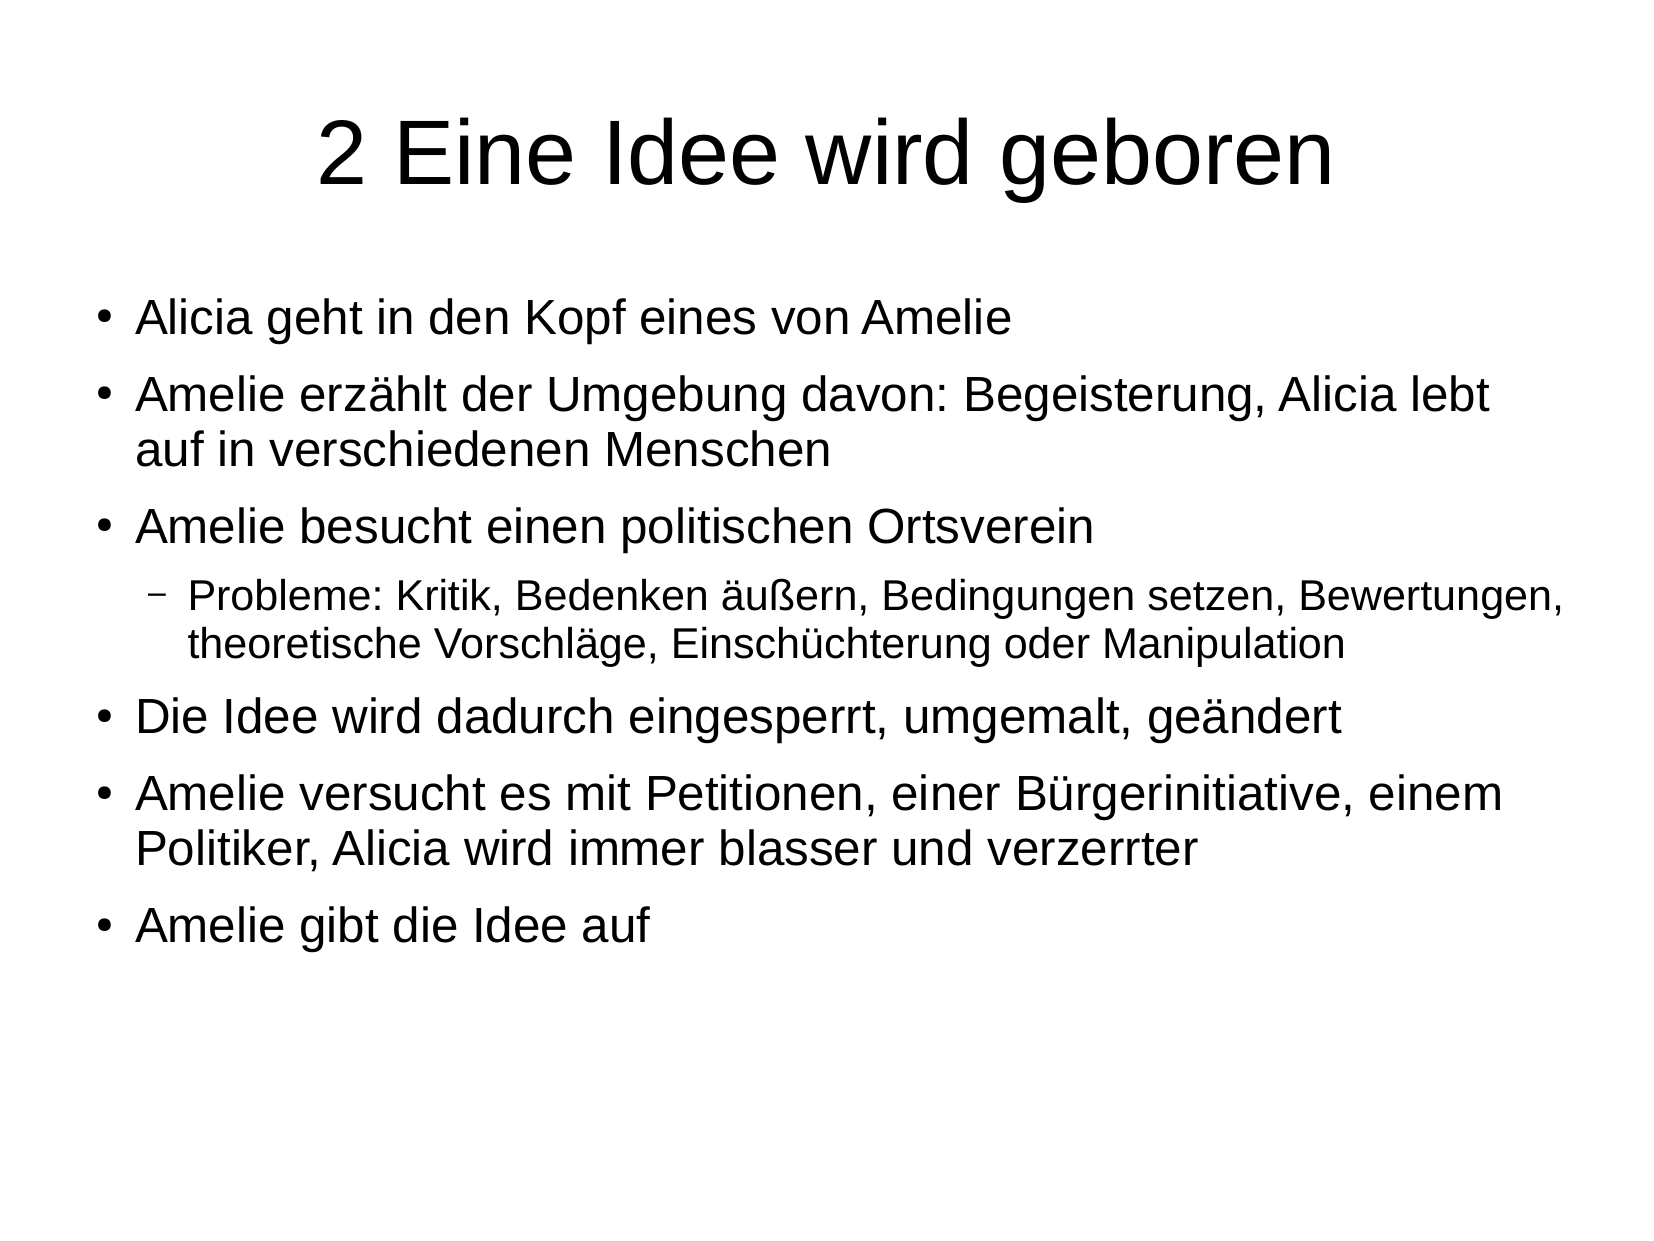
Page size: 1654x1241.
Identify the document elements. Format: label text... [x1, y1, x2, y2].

list Alicia geht in den Kopf eines von Amelie Amelie erzählt der Umgebung davon: Begeisterung, Alicia lebt auf in verschiedenen Menschen Amelie besucht einen politischen Ortsverein Probleme: Kritik, Bedenken äußern, Bedingungen setzen, Bewertungen, theoretische Vorschläge, Einschüchterung oder Manipulation Die Idee wird dadurch eingesperrt, umgemalt, geändert Amelie versucht es mit Petitionen, einer Bürgerinitiative, einem Politiker, Alicia wird immer blasser und verzerrter Amelie gibt die Idee auf [82, 290, 1571, 1010]
title 2 Eine Idee wird geboren [82, 49, 1571, 257]
